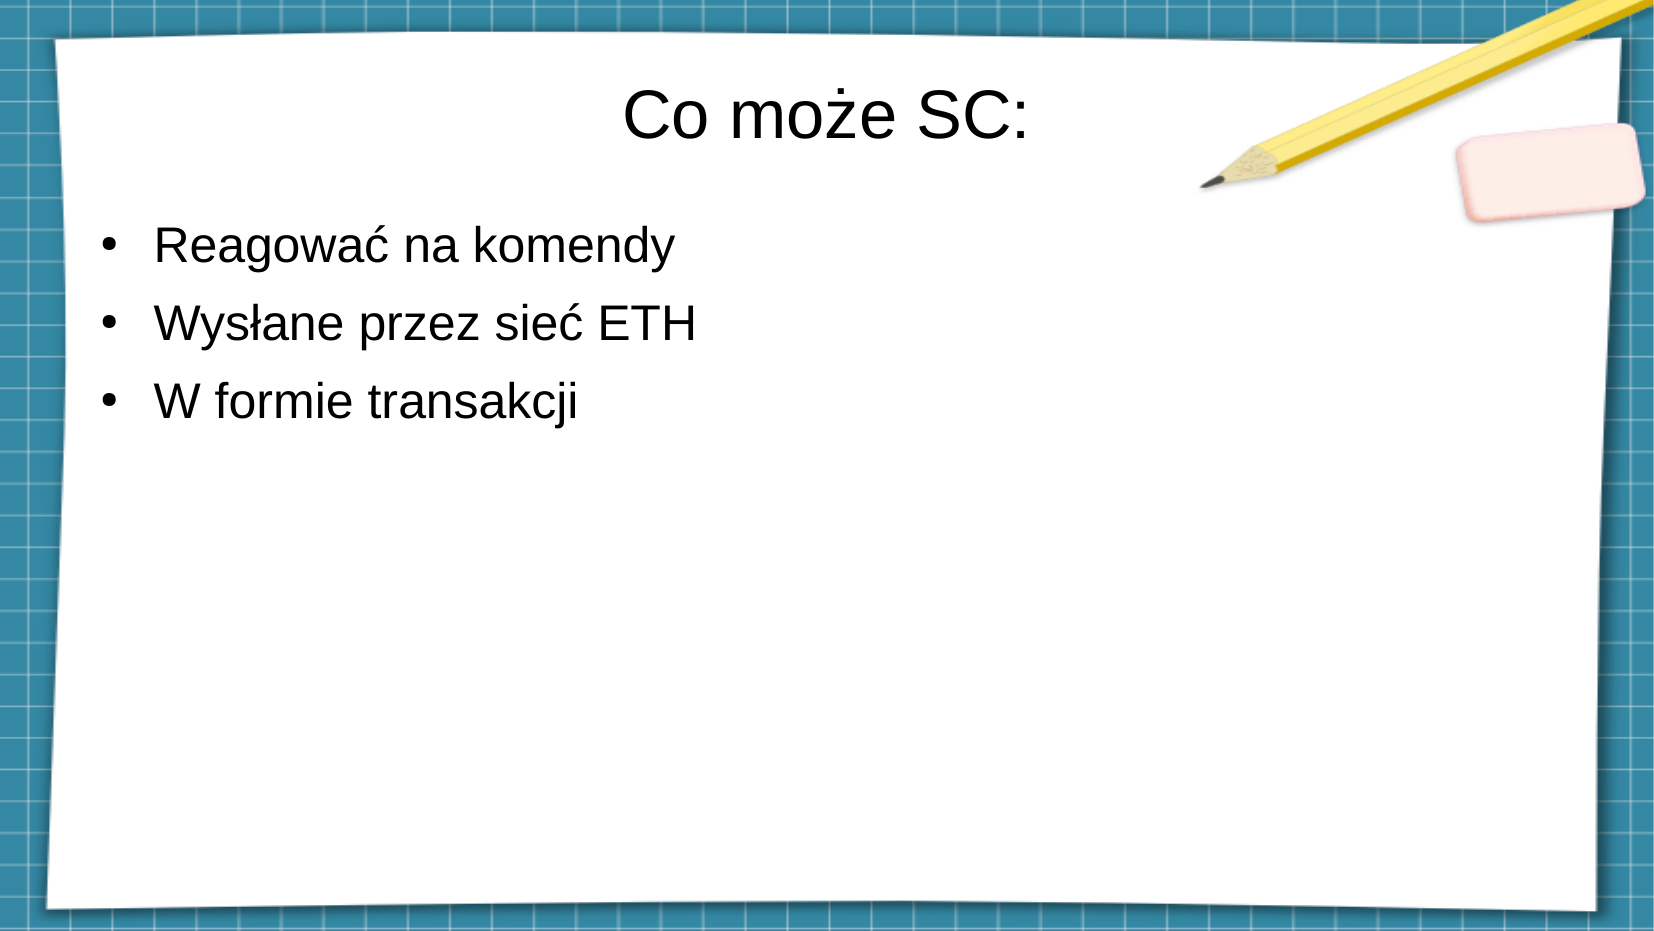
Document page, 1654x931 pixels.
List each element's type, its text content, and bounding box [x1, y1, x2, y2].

title Co może SC: [82, 37, 1571, 193]
picture [0, 0, 1654, 931]
list Reagować na komendy Wysłane przez sieć ETH W formie transakcji [82, 217, 1571, 758]
